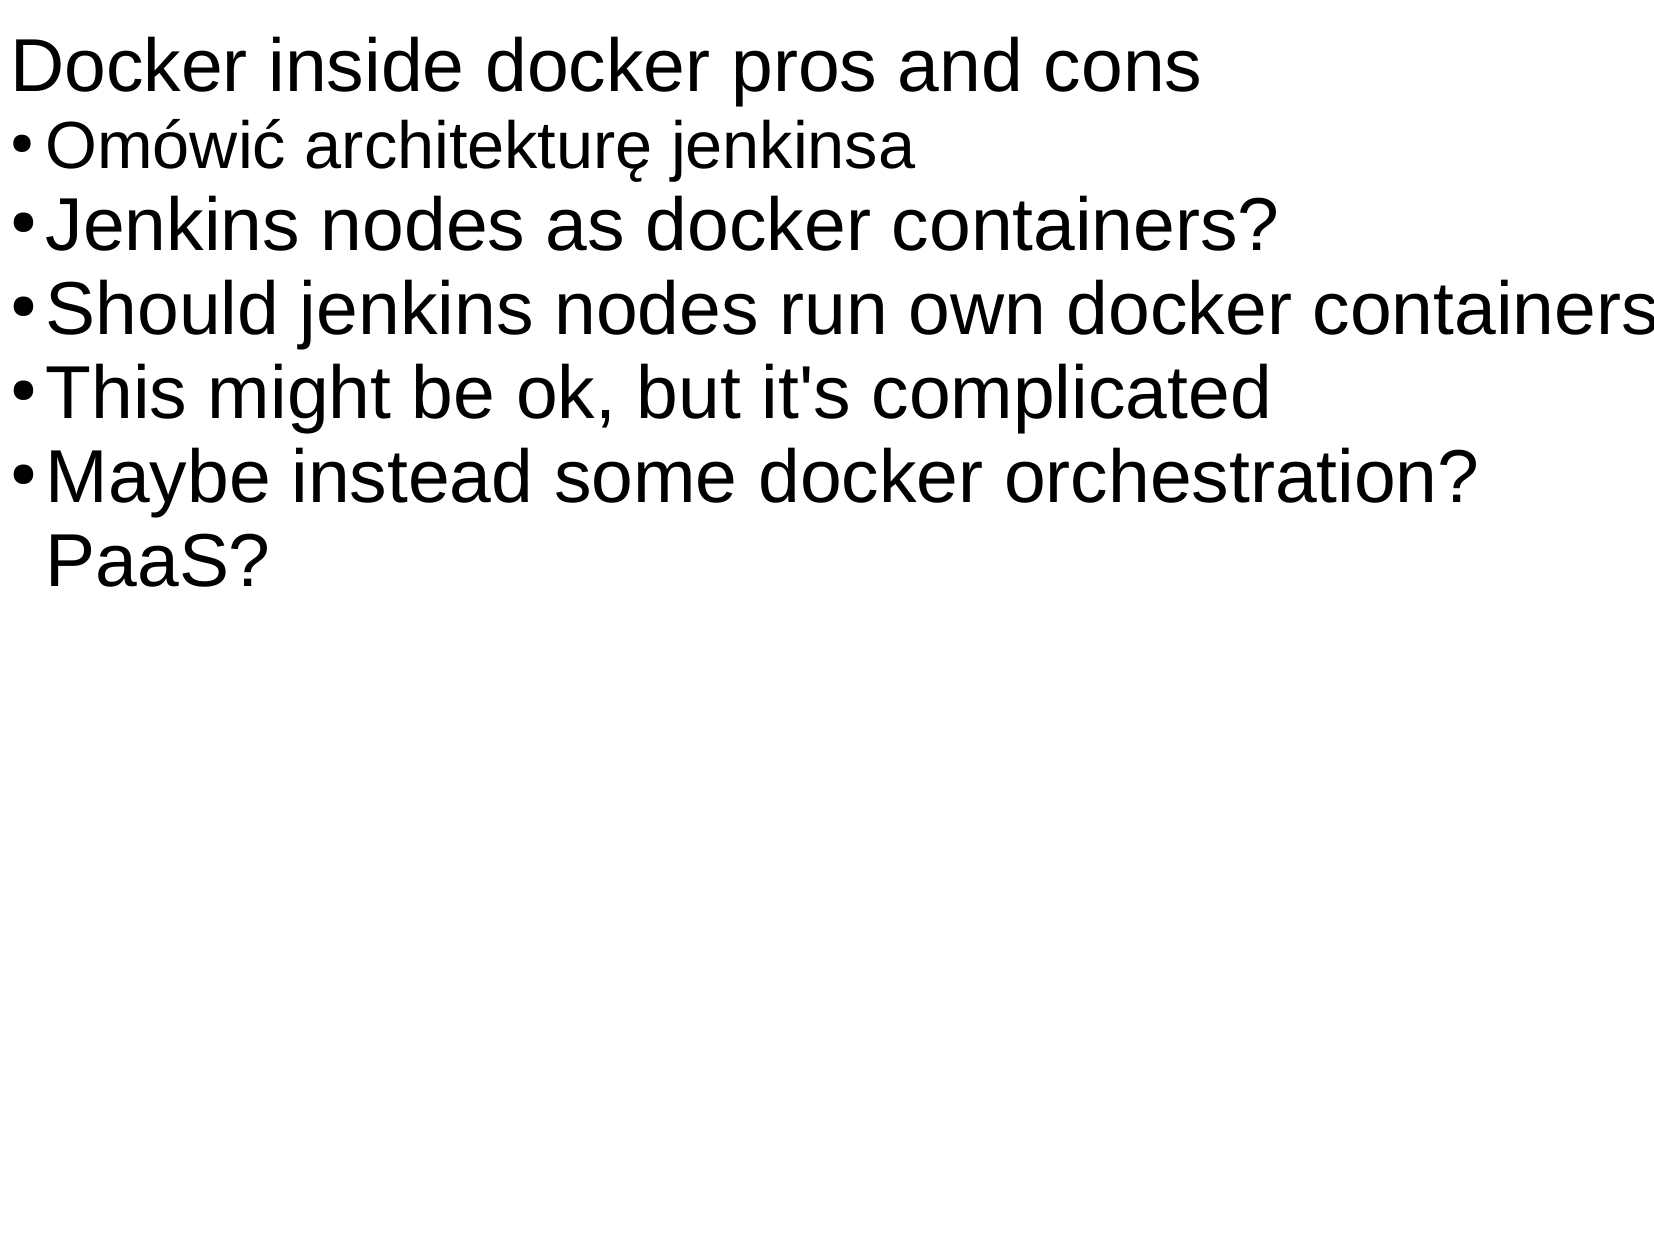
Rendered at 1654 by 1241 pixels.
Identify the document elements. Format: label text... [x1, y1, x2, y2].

text_box Docker inside docker pros and cons Omówić architekturę jenkinsa Jenkins nodes as docker containers? Should jenkins nodes run own docker containers? This might be ok, but it's complicated Maybe instead some docker orchestration? PaaS? [0, 16, 1654, 610]
